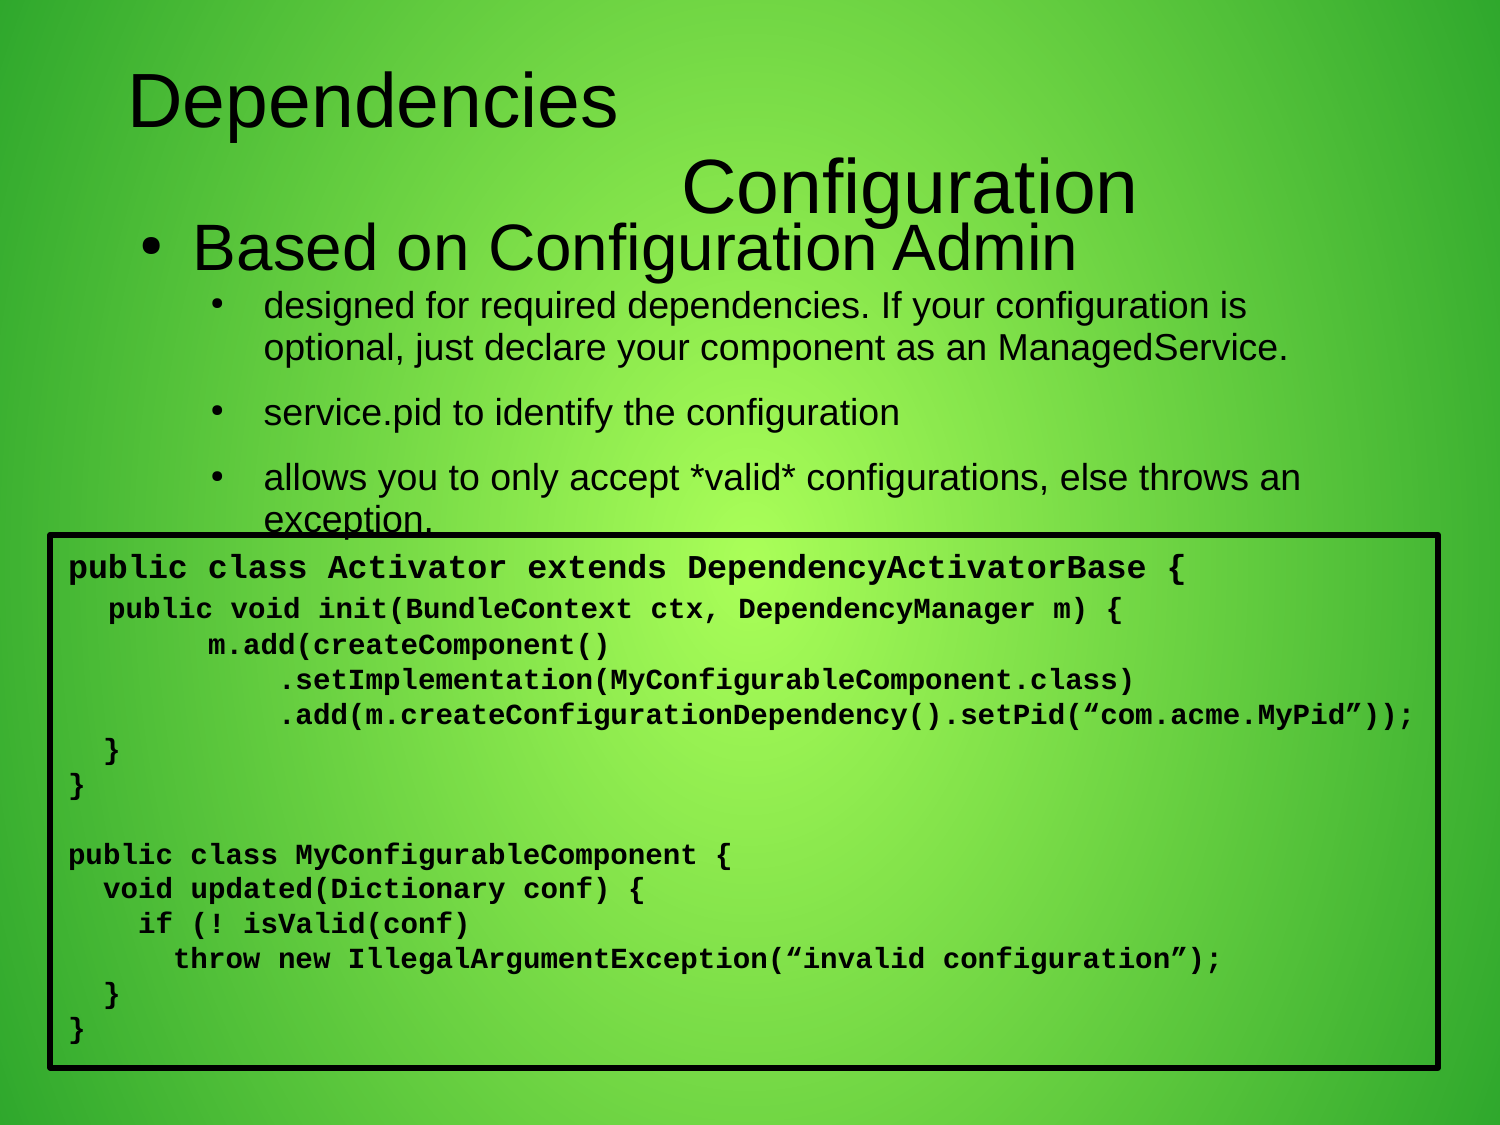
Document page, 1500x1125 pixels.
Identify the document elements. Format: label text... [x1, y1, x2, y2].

text_box public class Activator extends DependencyActivatorBase { public void init(BundleContext ctx, DependencyManager m) { m.add(createComponent() .setImplementation(MyConfigurableComponent.class) .add(m.createConfigurationDependency().setPid(“com.acme.MyPid”)); } } public class MyConfigurableComponent { void updated(Dictionary conf) { if (! isValid(conf) throw new IllegalArgumentException(“invalid configuration”); } } [50, 534, 1439, 1068]
list Based on Configuration Admin designed for required dependencies. If your configuration is optional, just declare your component as an ManagedService. service.pid to identify the configuration allows you to only accept *valid* configurations, else throws an exception. [107, 203, 1383, 532]
title Dependencies Configuration [112, 42, 1388, 246]
